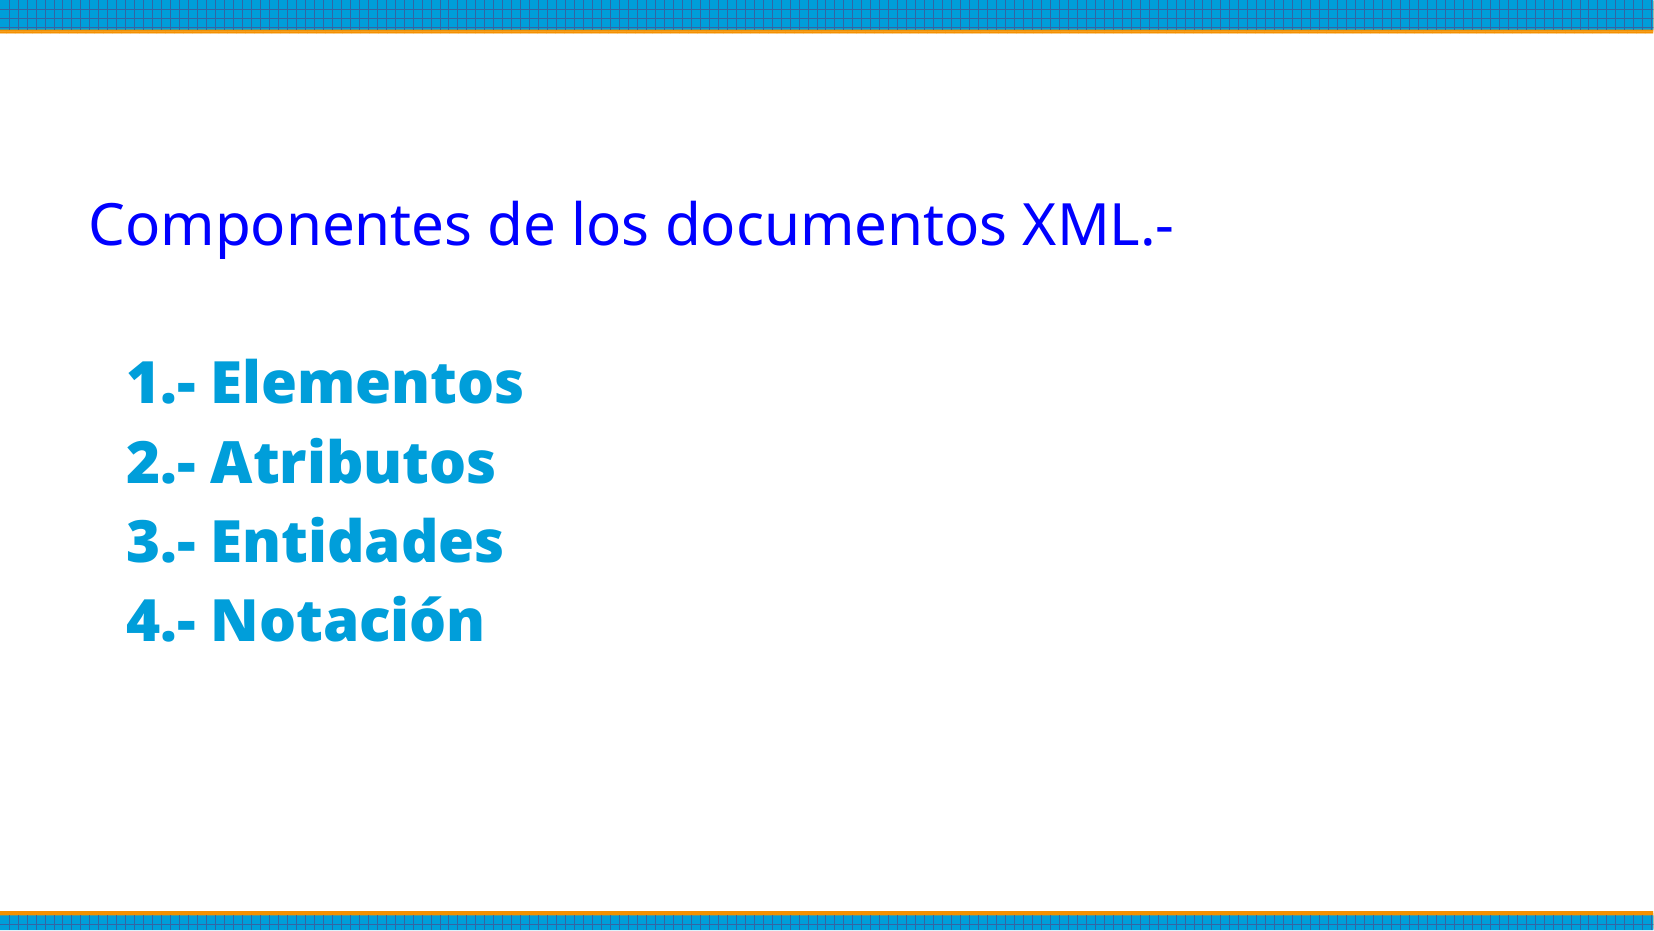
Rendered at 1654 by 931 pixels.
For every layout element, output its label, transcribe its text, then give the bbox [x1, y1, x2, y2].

subtitle Componentes de los documentos XML.- 1.- Elementos 2.- Atributos 3.- Entidades 4.- Notación [88, 44, 1565, 798]
